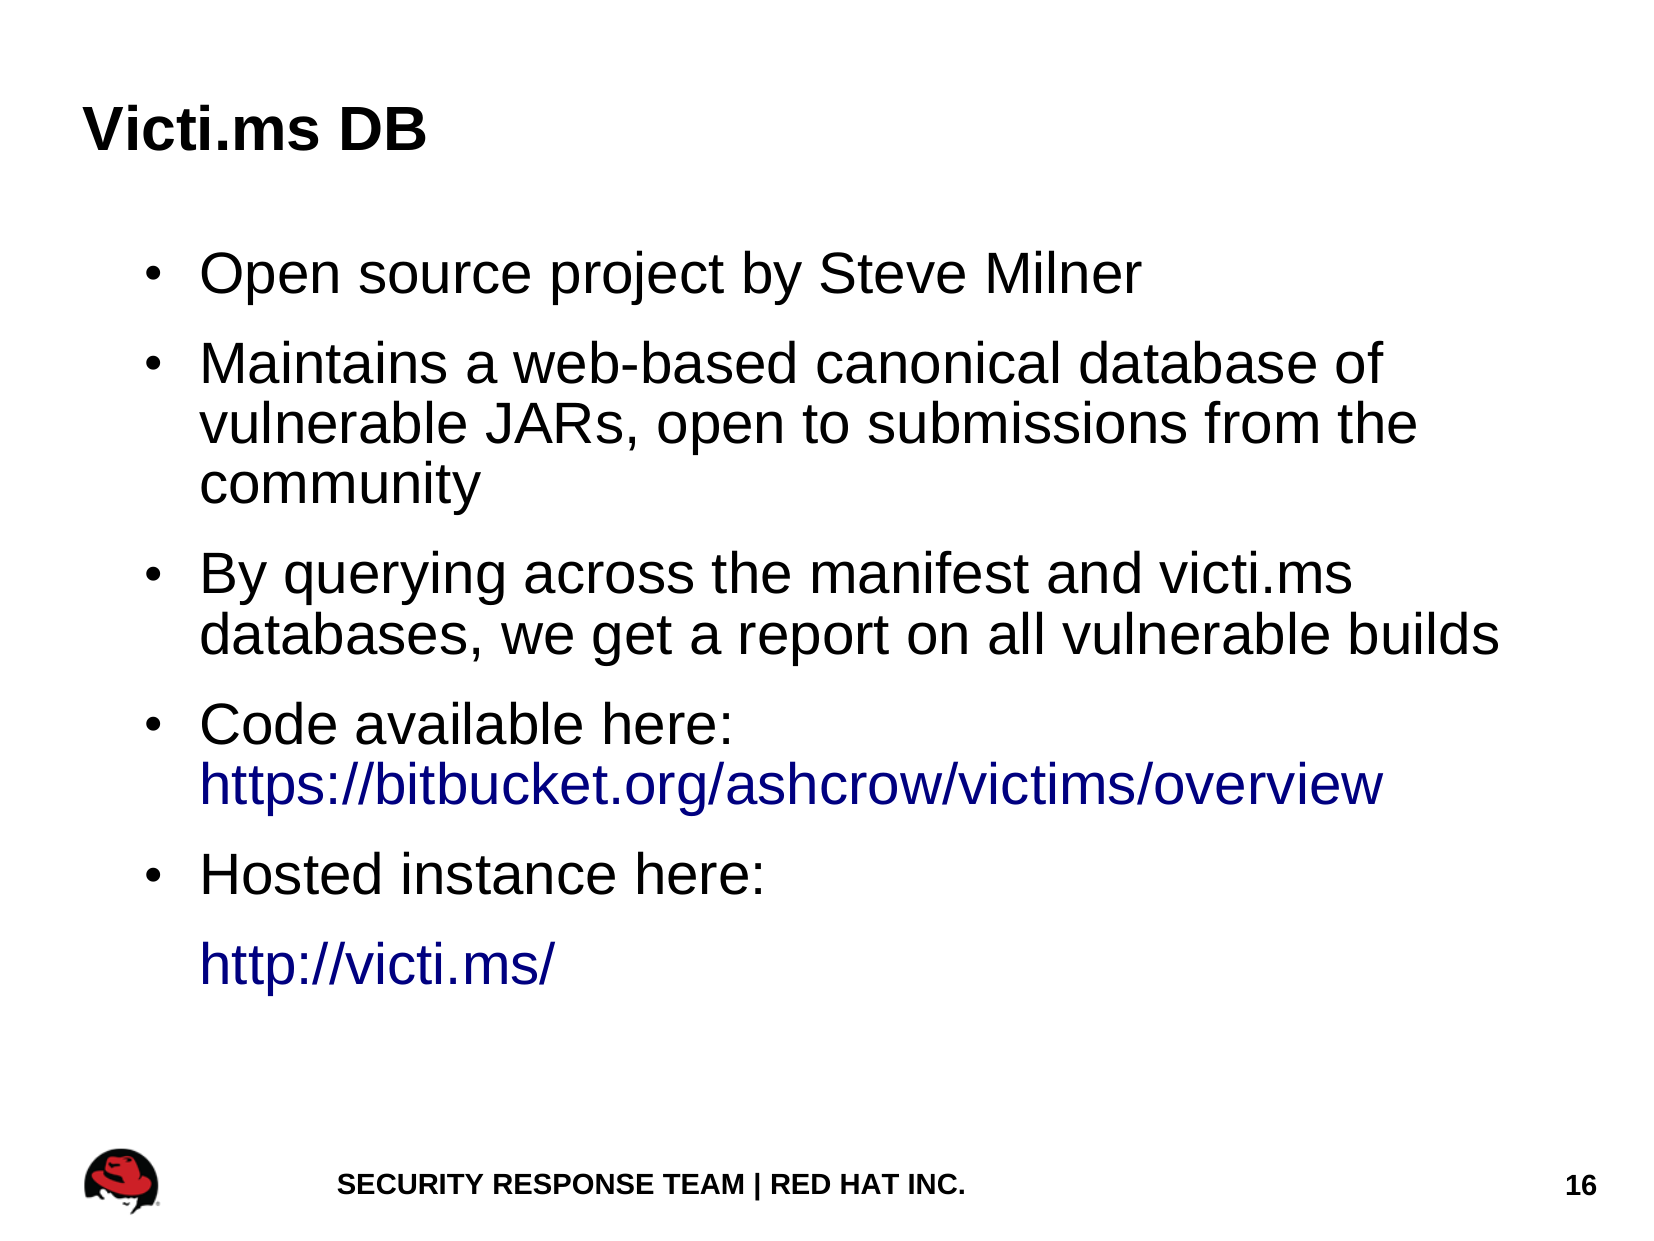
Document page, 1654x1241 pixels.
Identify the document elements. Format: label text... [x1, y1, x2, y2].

list Open source project by Steve Milner Maintains a web-based canonical database of vulnerable JARs, open to submissions from the community By querying across the manifest and victi.ms databases, we get a report on all vulnerable builds Code available here: https://bitbucket.org/ashcrow/victims/overview Hosted instance here: http://victi.ms/ [86, 244, 1575, 1002]
picture [83, 1146, 166, 1224]
title Victi.ms DB [82, 37, 1571, 225]
